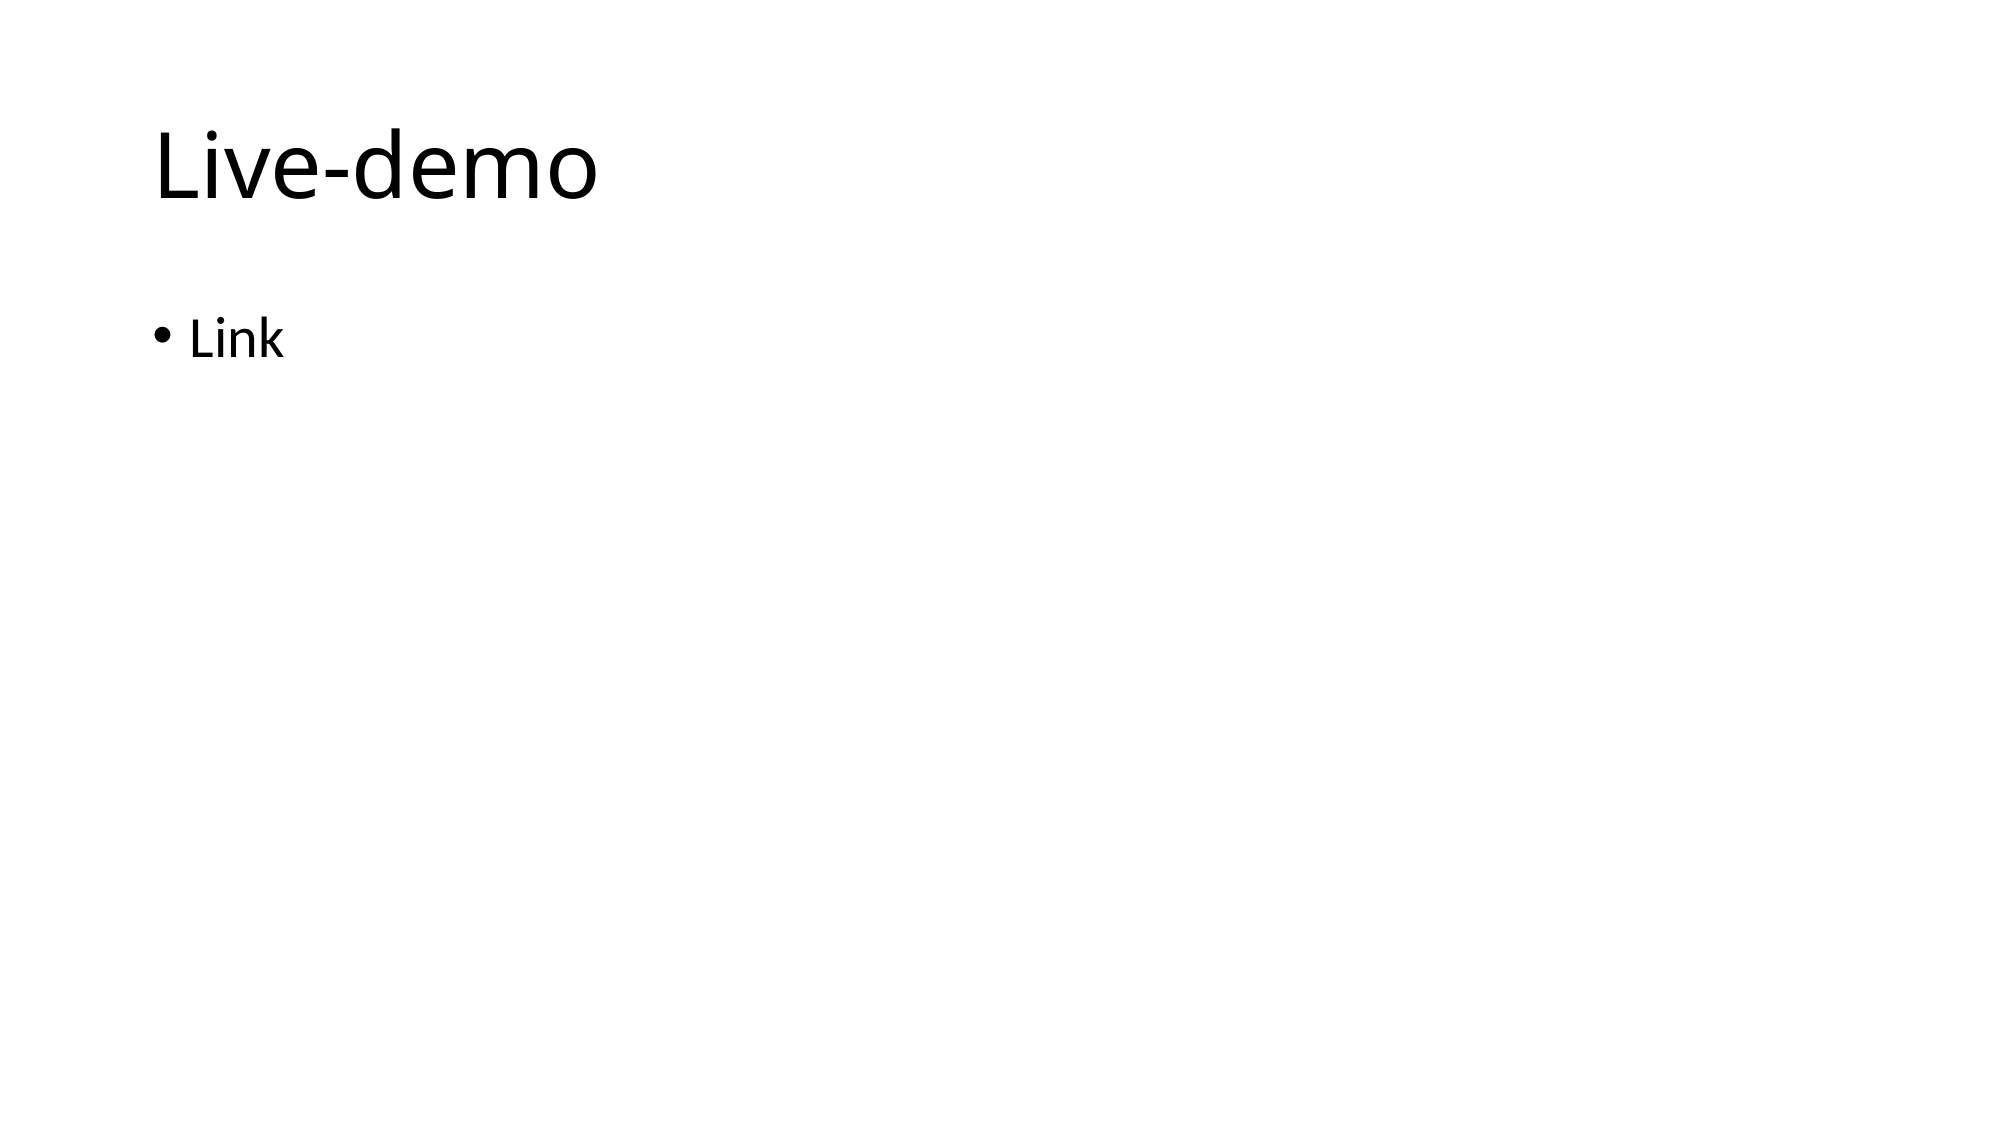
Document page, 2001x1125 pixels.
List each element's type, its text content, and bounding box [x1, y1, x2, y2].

list Link [137, 299, 1863, 1014]
title Live-demo [137, 59, 1863, 278]
